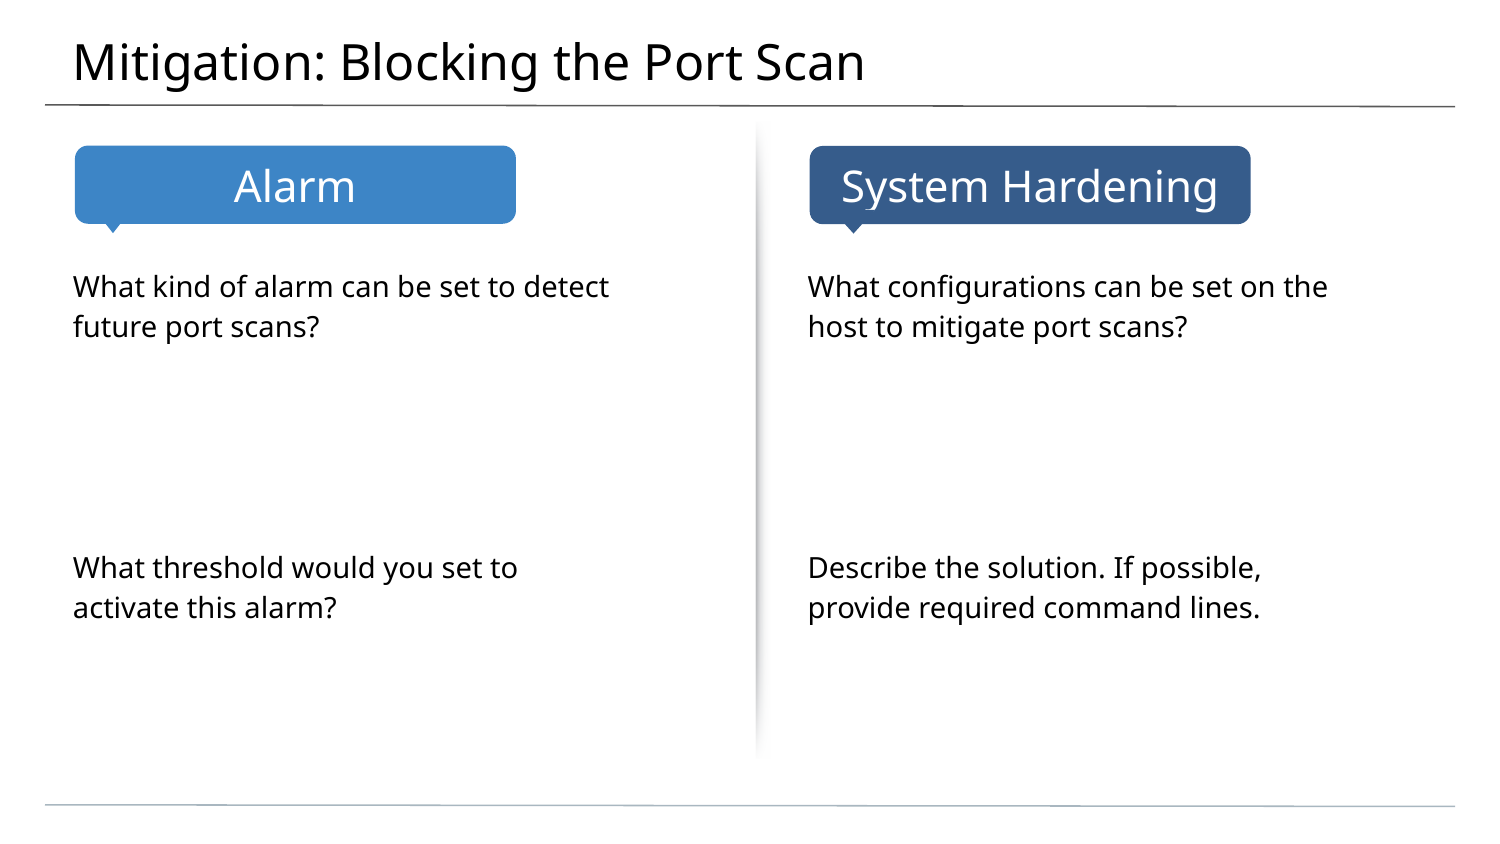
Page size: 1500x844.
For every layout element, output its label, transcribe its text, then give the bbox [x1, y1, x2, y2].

subtitle What kind of alarm can be set to detect future port scans? What threshold would you set to activate this alarm? [0, 262, 704, 764]
title Mitigation: Blocking the Port Scan [0, 0, 1500, 88]
picture [703, 107, 839, 782]
subtitle What configurations can be set on the host to mitigate port scans? Describe the solution. If possible, provide required command lines. [732, 263, 1438, 805]
